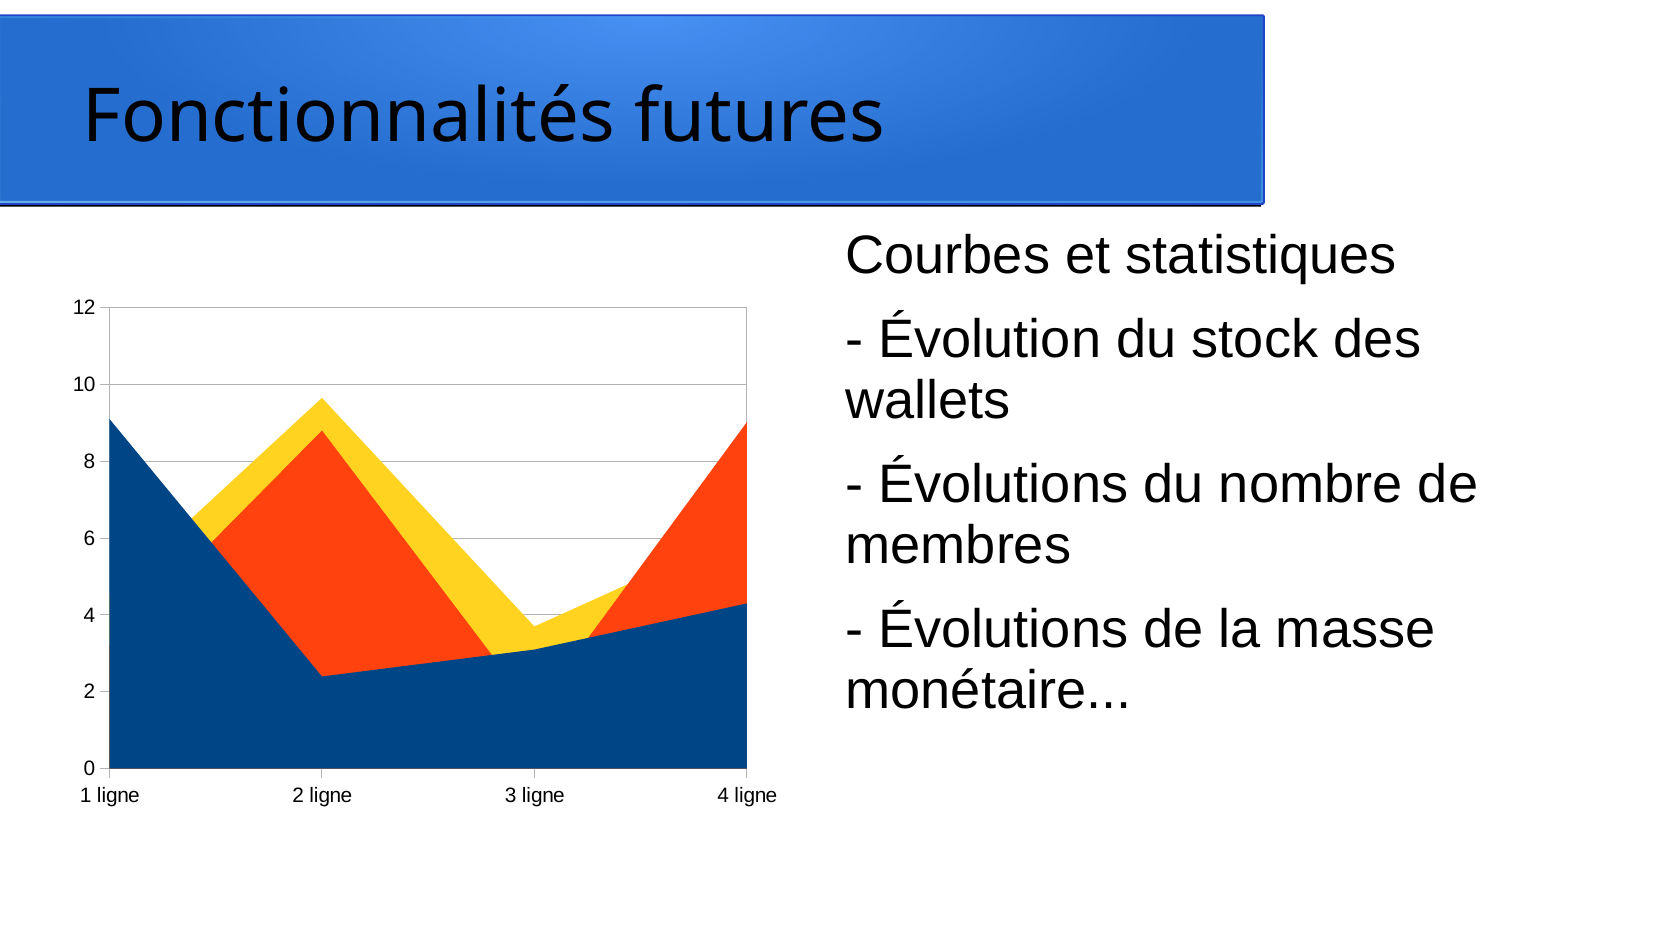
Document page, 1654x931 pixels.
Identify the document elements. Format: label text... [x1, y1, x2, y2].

chart [58, 285, 792, 818]
list Courbes et statistiques - Évolution du stock des wallets - Évolutions du nombre de membres - Évolutions de la masse monétaire... [845, 224, 1572, 764]
title Fonctionnalités futures [82, 35, 1235, 189]
